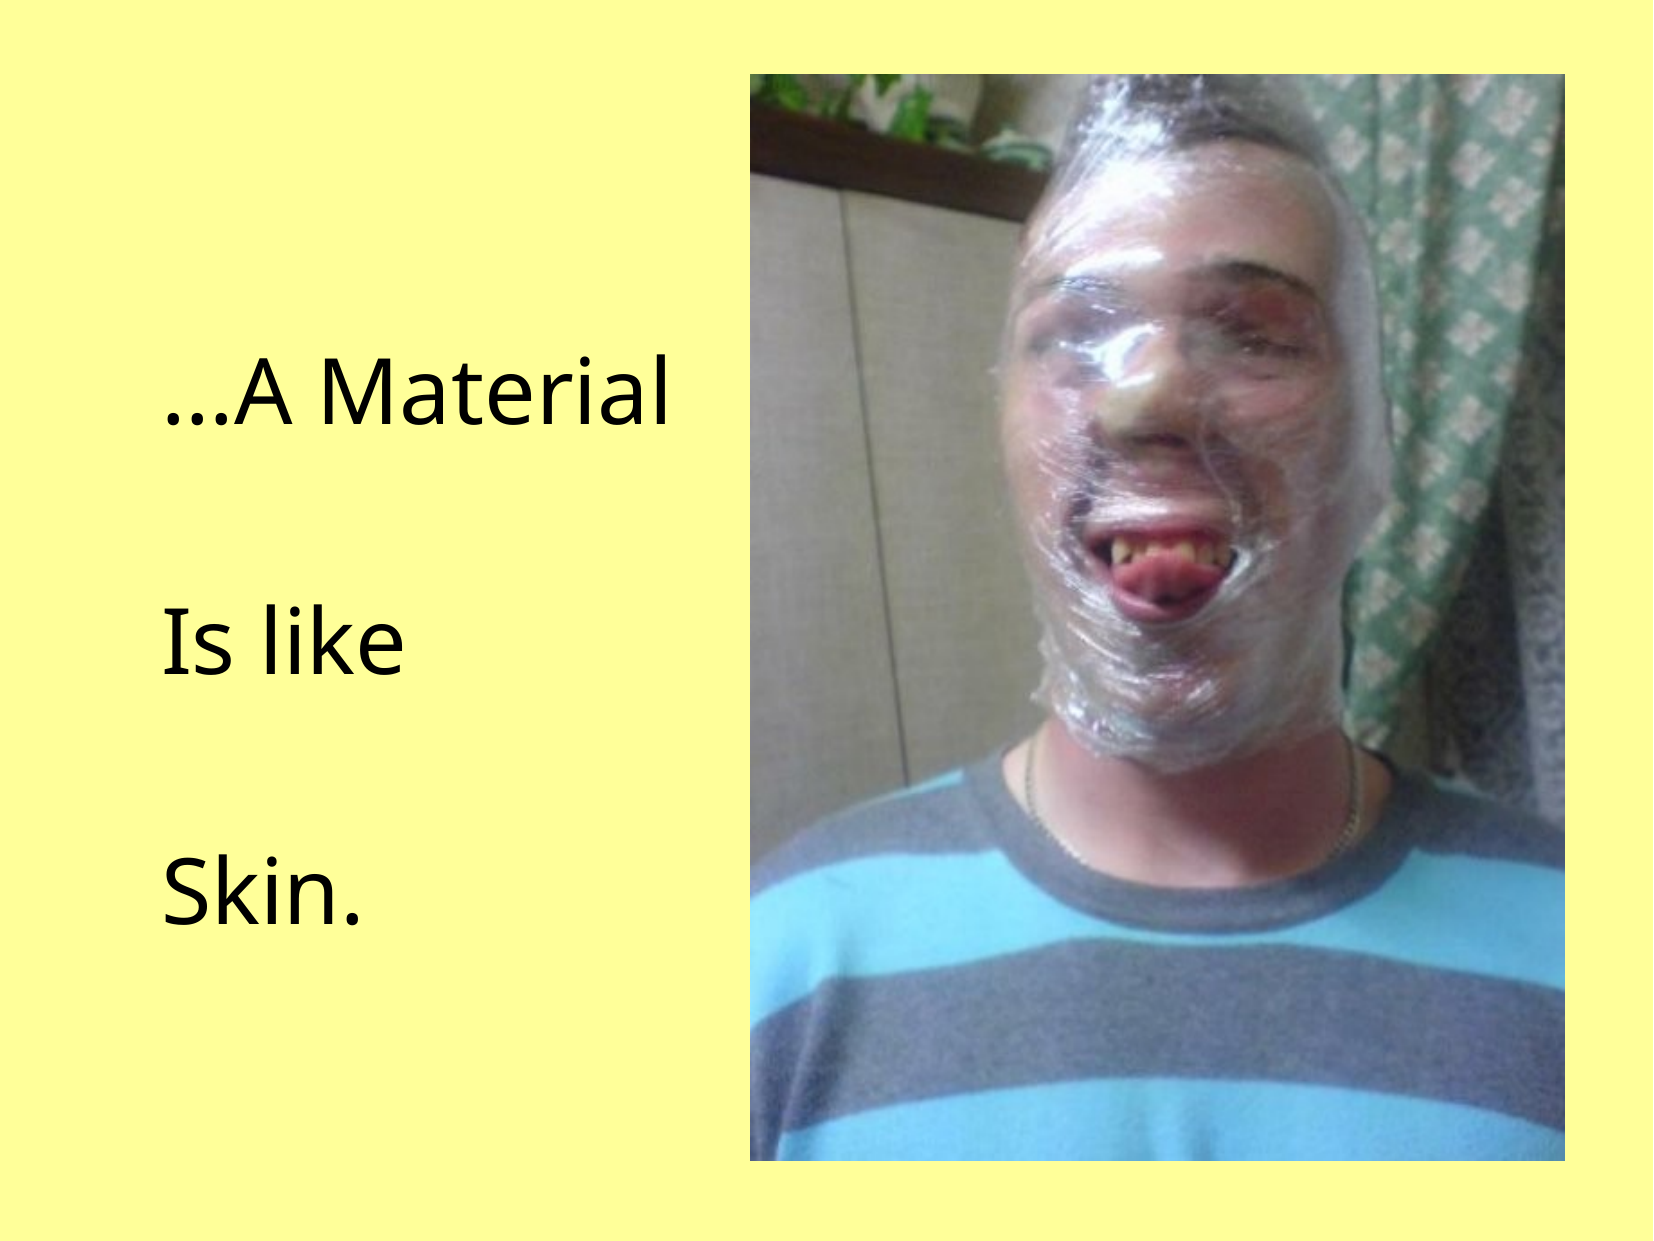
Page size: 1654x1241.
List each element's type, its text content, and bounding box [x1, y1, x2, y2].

text_box ...A Material Is like Skin. [146, 318, 652, 884]
picture [750, 74, 1565, 1161]
